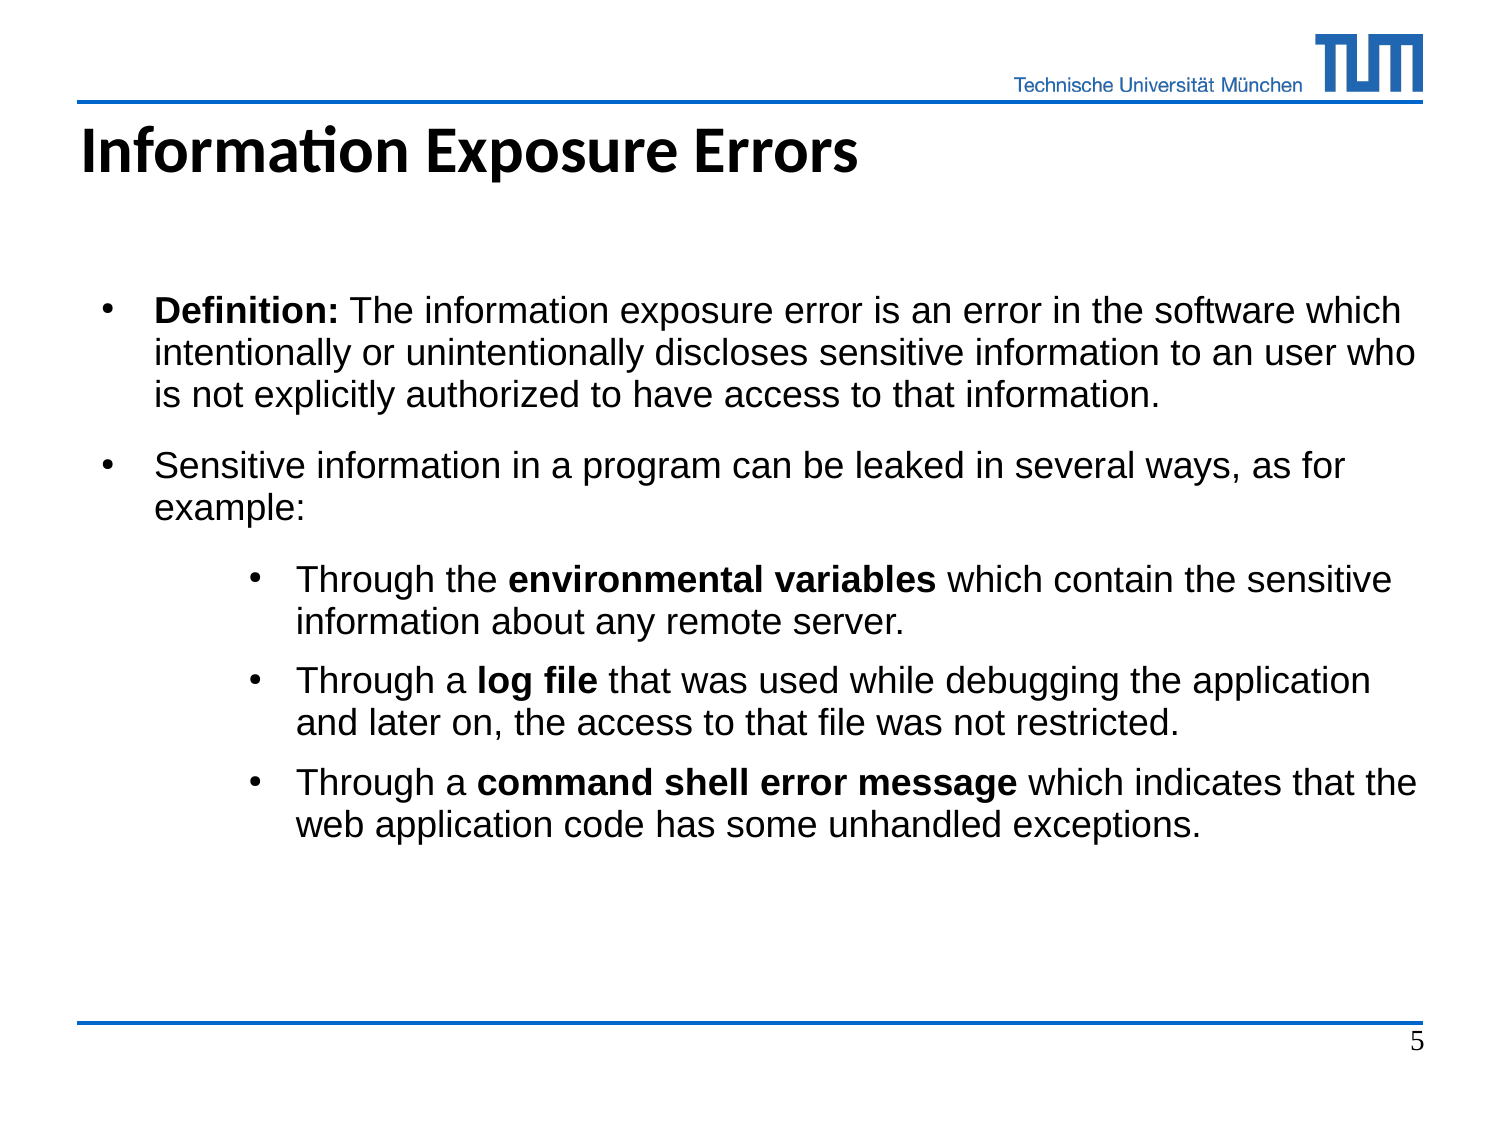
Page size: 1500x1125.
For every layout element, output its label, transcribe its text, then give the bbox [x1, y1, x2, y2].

list Definition: The information exposure error is an error in the software which intentionally or unintentionally discloses sensitive information to an user who is not explicitly authorized to have access to that information. Sensitive information in a program can be leaked in several ways, as for example: Through the environmental variables which contain the sensitive information about any remote server. Through a log file that was used while debugging the application and later on, the access to that file was not restricted. Through a command shell error message which indicates that the web application code has some unhandled exceptions. [83, 217, 1420, 1013]
title Information Exposure Errors [80, 112, 1419, 200]
picture [1014, 34, 1423, 92]
